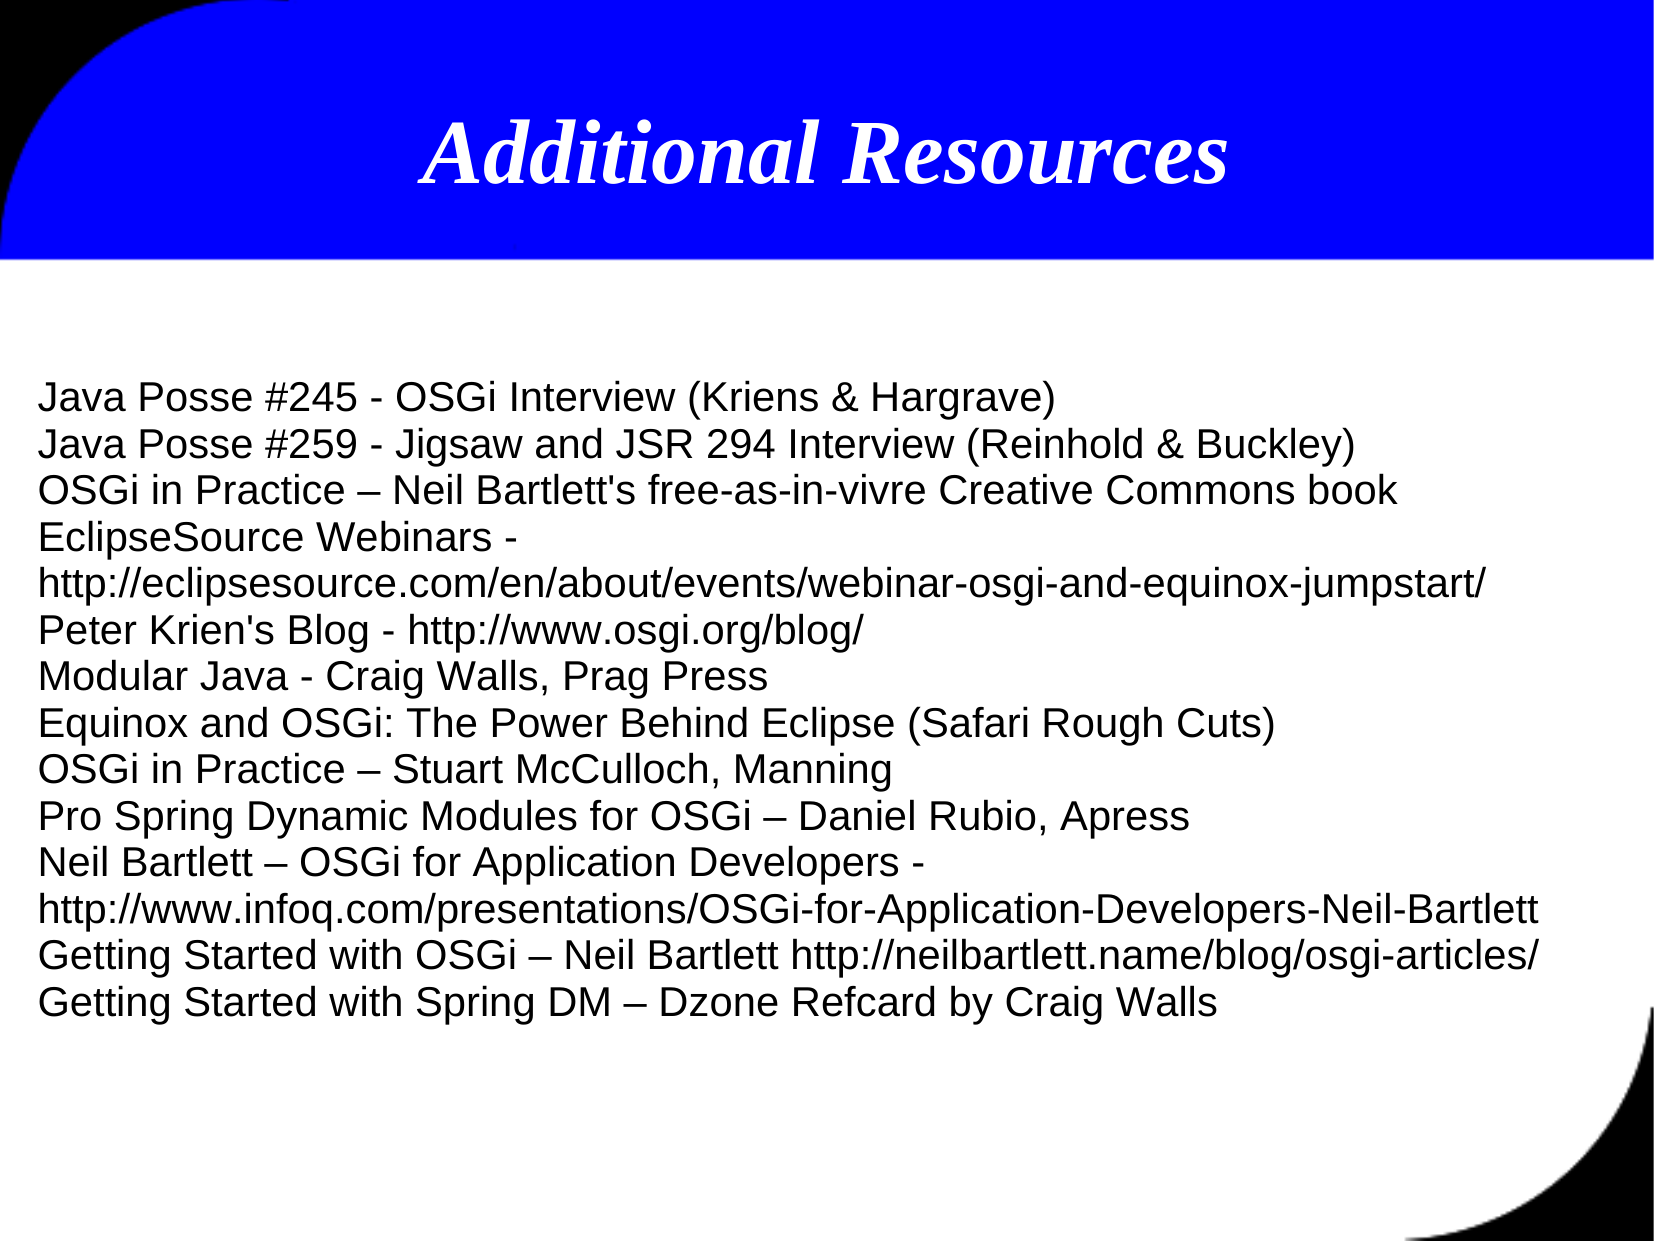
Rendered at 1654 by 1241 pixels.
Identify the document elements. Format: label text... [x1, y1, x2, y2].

picture [0, 0, 1654, 1241]
subtitle Java Posse #245 - OSGi Interview (Kriens & Hargrave) Java Posse #259 - Jigsaw and JSR 294 Interview (Reinhold & Buckley) OSGi in Practice – Neil Bartlett's free-as-in-vivre Creative Commons book EclipseSource Webinars - http://eclipsesource.com/en/about/events/webinar-osgi-and-equinox-jumpstart/ Peter Krien's Blog - http://www.osgi.org/blog/ Modular Java - Craig Walls, Prag Press Equinox and OSGi: The Power Behind Eclipse (Safari Rough Cuts) OSGi in Practice – Stuart McCulloch, Manning Pro Spring Dynamic Modules for OSGi – Daniel Rubio, Apress Neil Bartlett – OSGi for Application Developers - http://www.infoq.com/presentations/OSGi-for-Application-Developers-Neil-Bartlett Getting Started with OSGi – Neil Bartlett http://neilbartlett.name/blog/osgi-articles/ Getting Started with Spring DM – Dzone Refcard by Craig Walls [37, 297, 1613, 1102]
title Additional Resources [82, 49, 1571, 257]
